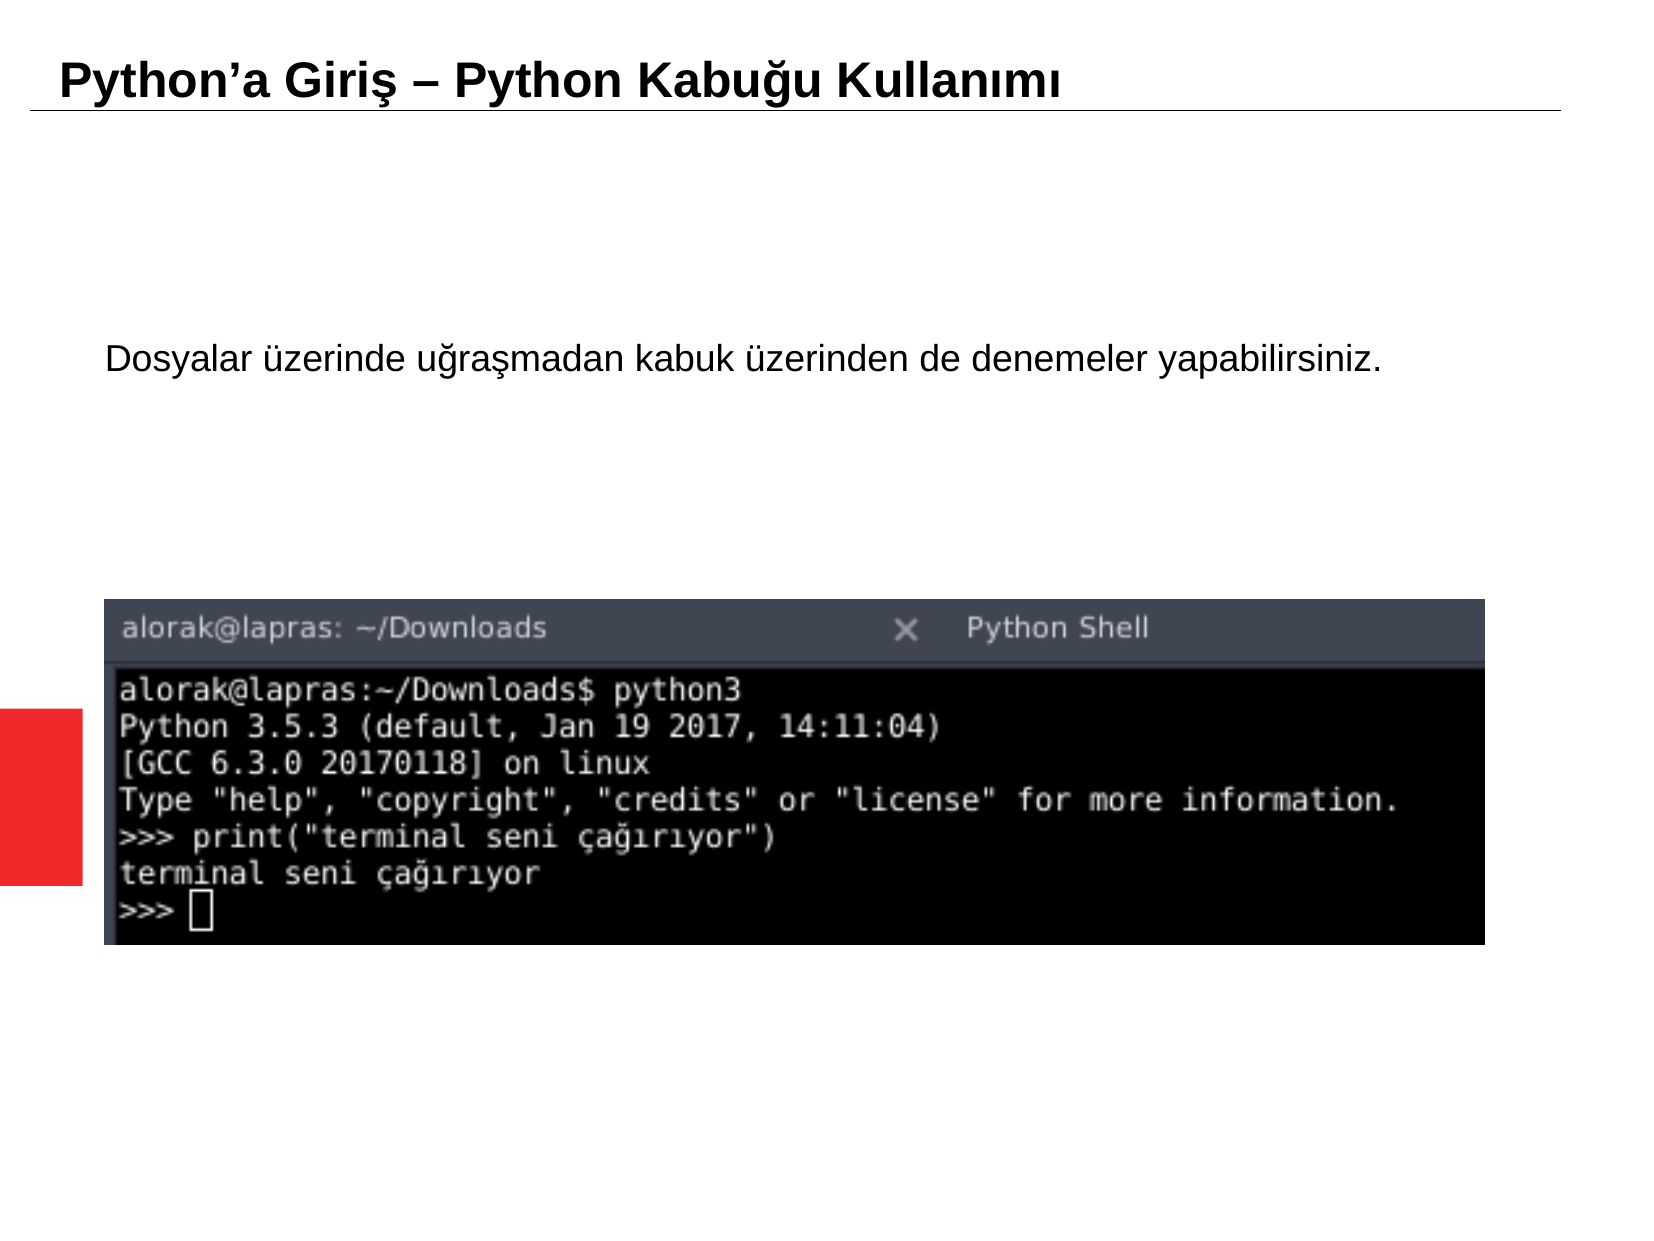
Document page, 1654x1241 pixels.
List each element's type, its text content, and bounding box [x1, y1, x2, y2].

picture [104, 599, 1486, 946]
text_box Python’a Giriş – Python Kabuğu Kullanımı [45, 45, 1501, 110]
text_box Python’a Giriş – Python Kabuğu Kullanımı [45, 111, 1501, 116]
text_box Dosyalar üzerinde uğraşmadan kabuk üzerinden de denemeler yapabilirsiniz. [90, 330, 1486, 387]
